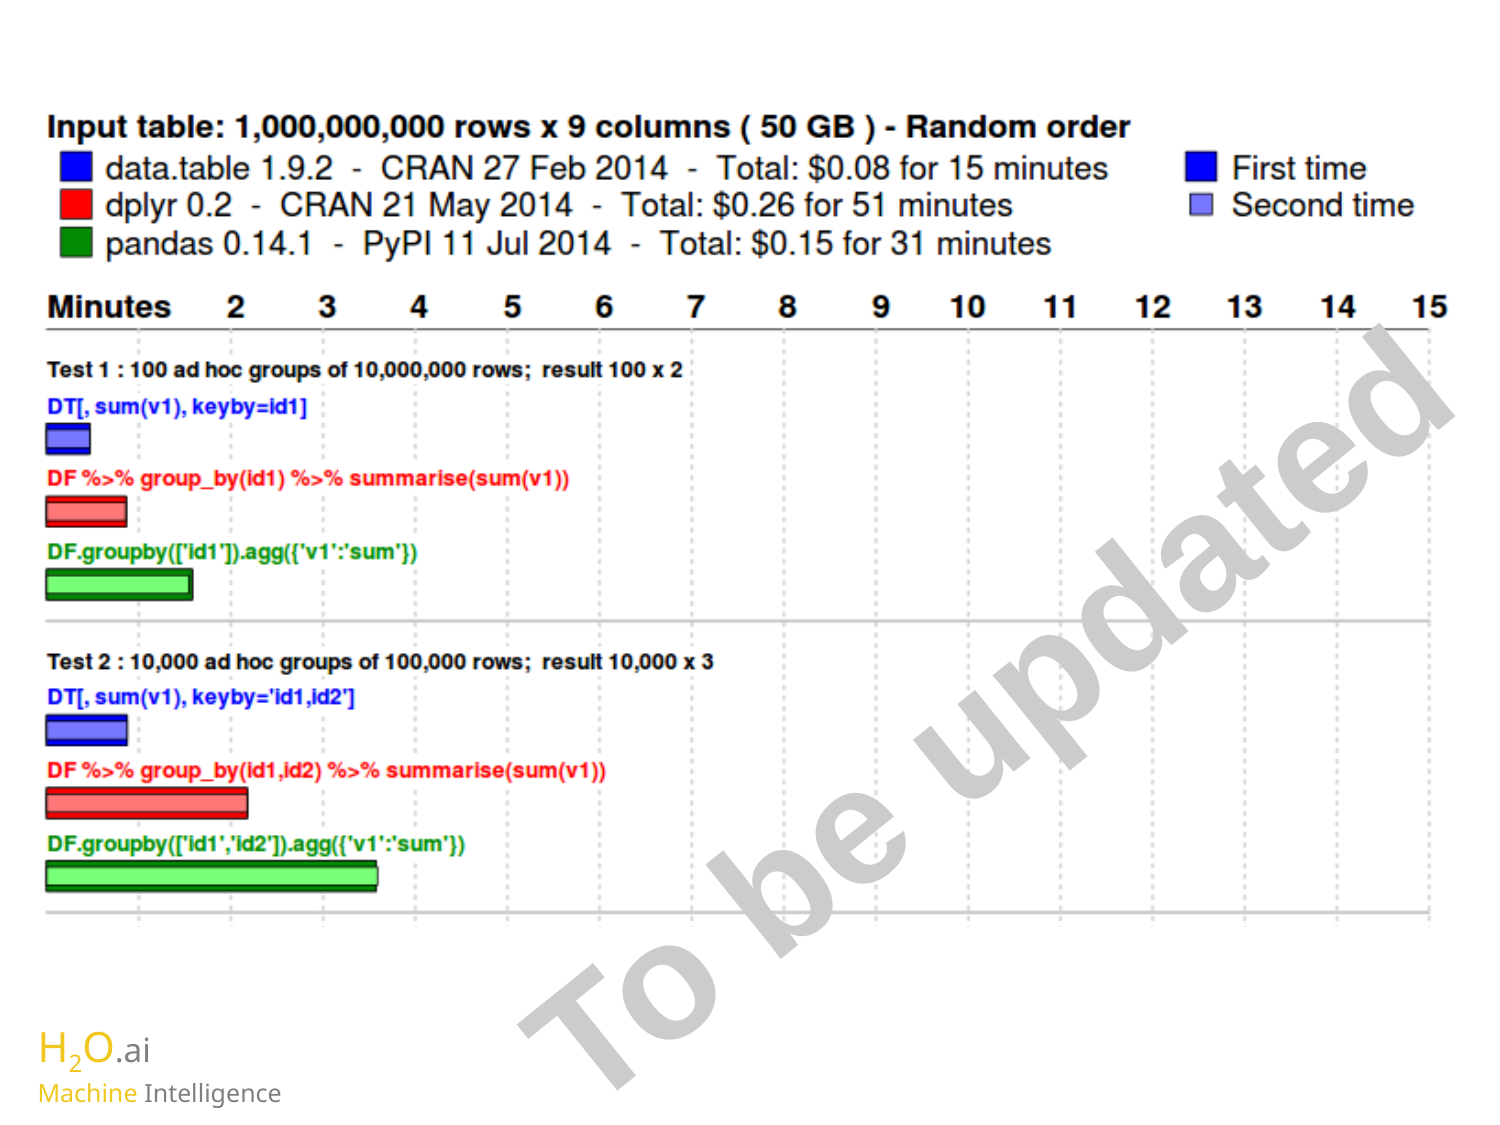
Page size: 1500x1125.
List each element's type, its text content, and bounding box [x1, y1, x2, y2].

text_box To be updated [476, 222, 1500, 1125]
picture [18, 103, 1485, 927]
picture [939, 487, 1485, 927]
